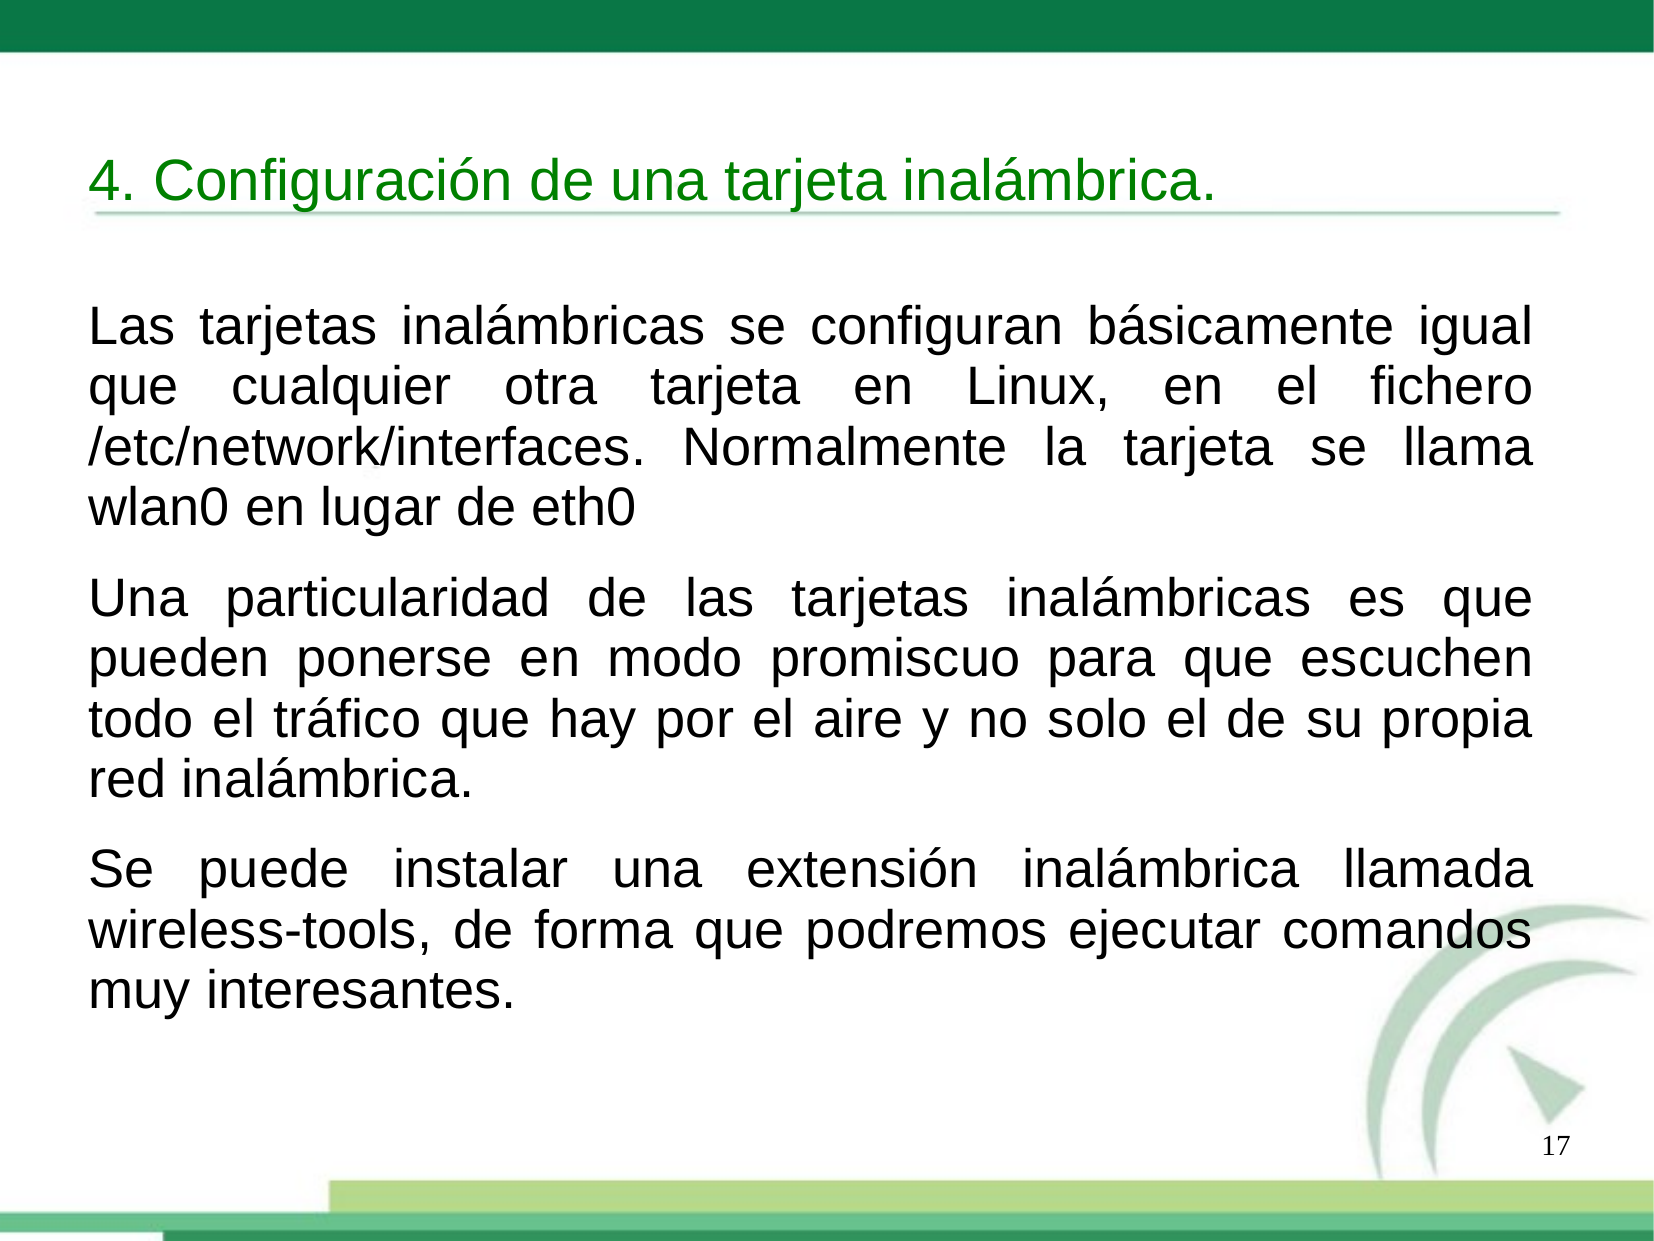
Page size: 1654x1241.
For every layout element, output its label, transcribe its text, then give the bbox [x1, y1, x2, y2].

list Las tarjetas inalámbricas se configuran básicamente igual que cualquier otra tarjeta en Linux, en el fichero /etc/network/interfaces. Normalmente la tarjeta se llama wlan0 en lugar de eth0 Una particularidad de las tarjetas inalámbricas es que pueden ponerse en modo promiscuo para que escuchen todo el tráfico que hay por el aire y no solo el de su propia red inalámbrica. Se puede instalar una extensión inalámbrica llamada wireless-tools, de forma que podremos ejecutar comandos muy interesantes. [88, 295, 1536, 1136]
text_box 4. Configuración de una tarjeta inalámbrica. [88, 147, 1565, 223]
picture [0, 0, 1654, 1241]
